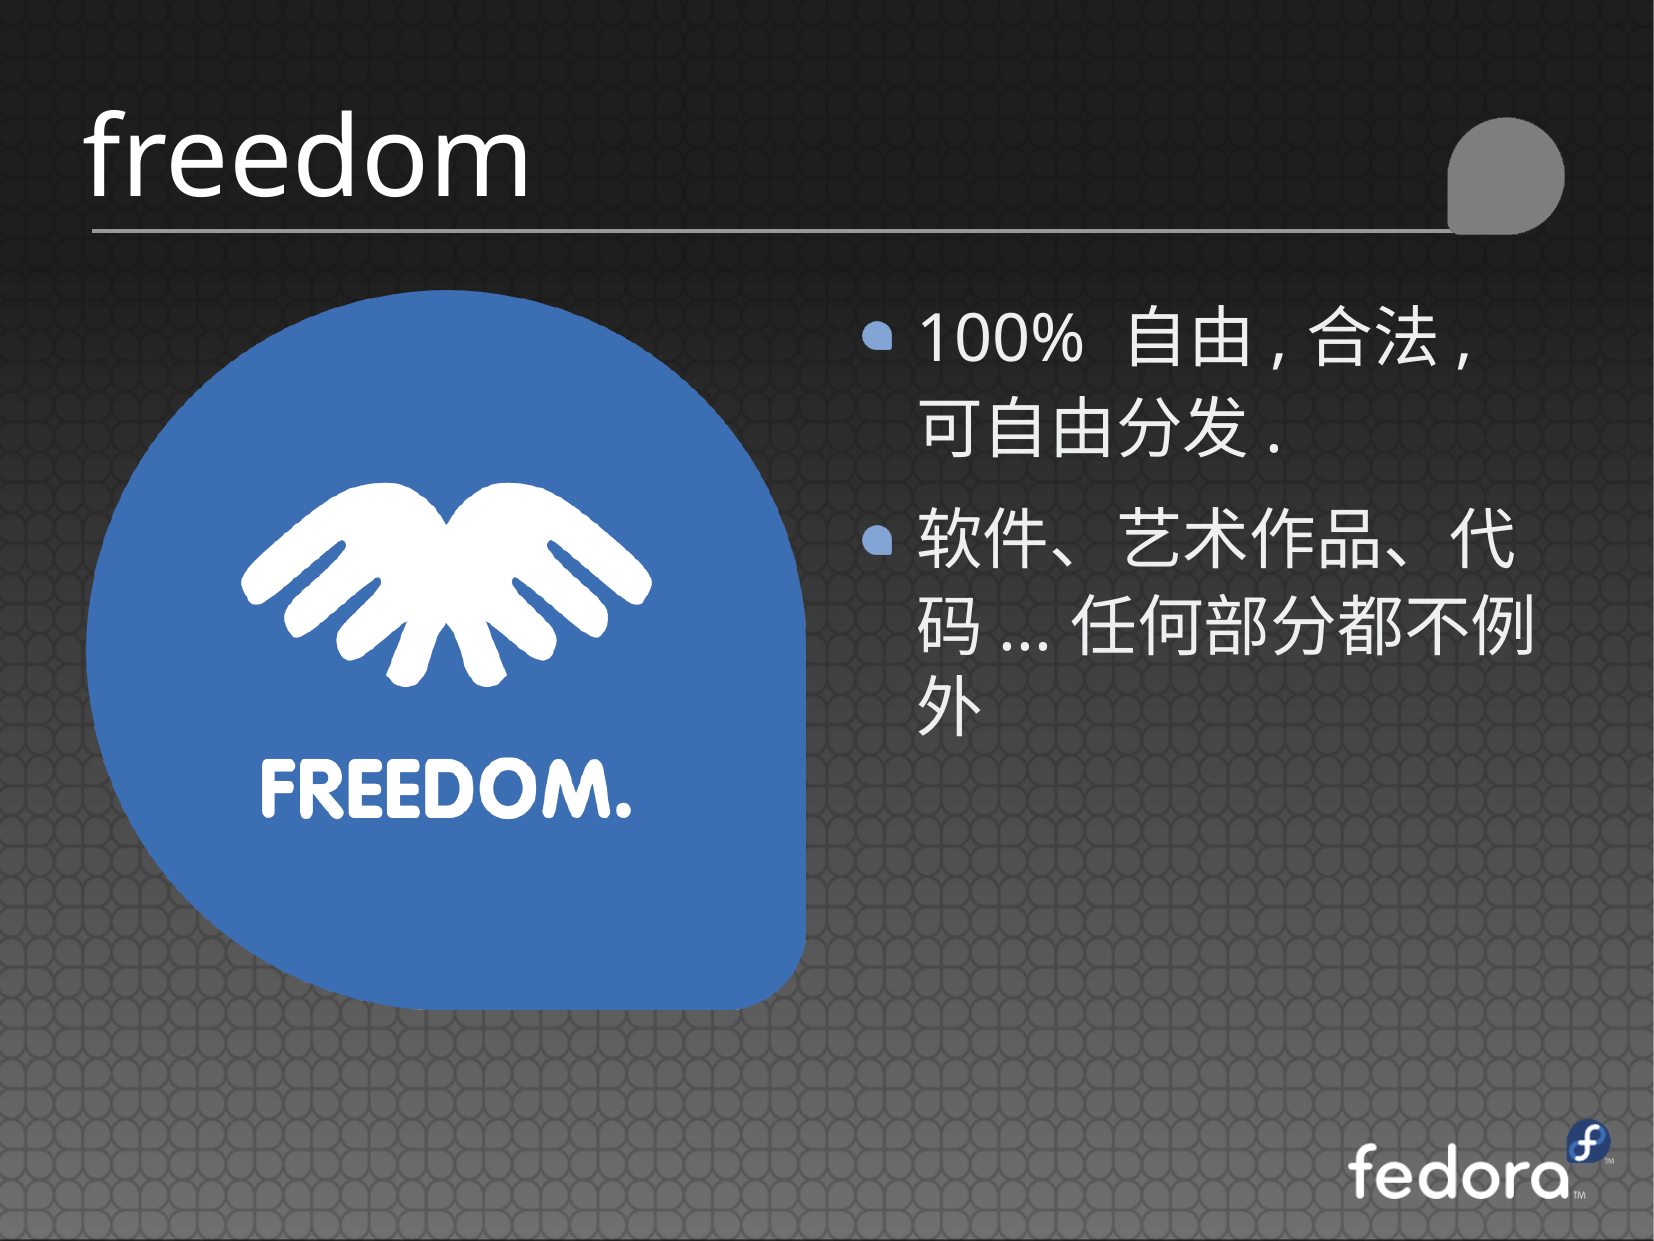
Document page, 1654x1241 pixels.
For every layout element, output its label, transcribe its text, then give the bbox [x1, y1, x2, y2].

picture [0, 0, 1654, 1241]
title freedom [82, 49, 1571, 257]
list 100% 自由,合法, 可自由分发. 软件、艺术作品、代码...任何部分都不例外 [845, 290, 1572, 1094]
